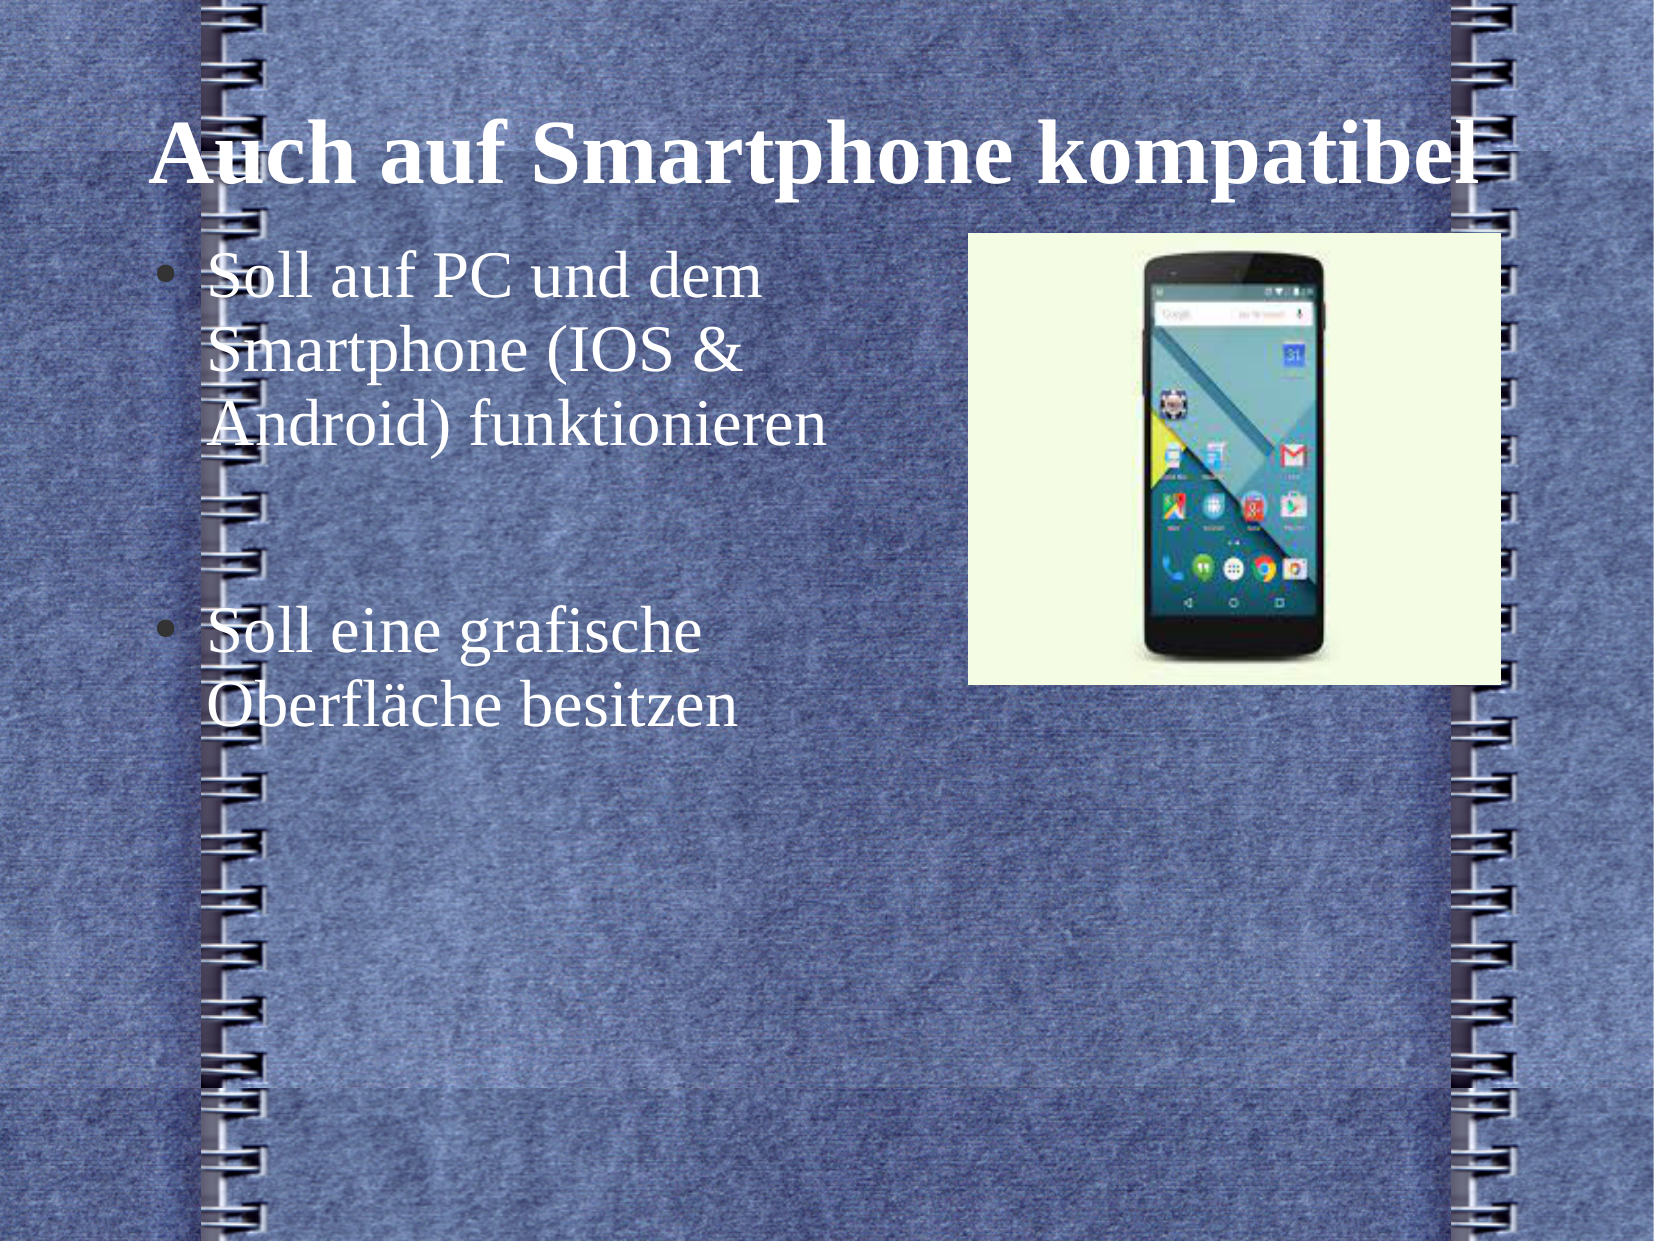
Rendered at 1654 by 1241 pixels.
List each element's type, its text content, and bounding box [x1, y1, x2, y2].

picture [0, 0, 1654, 1241]
title Auch auf Smartphone kompatibel [82, 49, 1571, 257]
list Soll auf PC und dem Smartphone (IOS & Android) funktionieren Soll eine grafische Oberfläche besitzen [136, 237, 863, 863]
